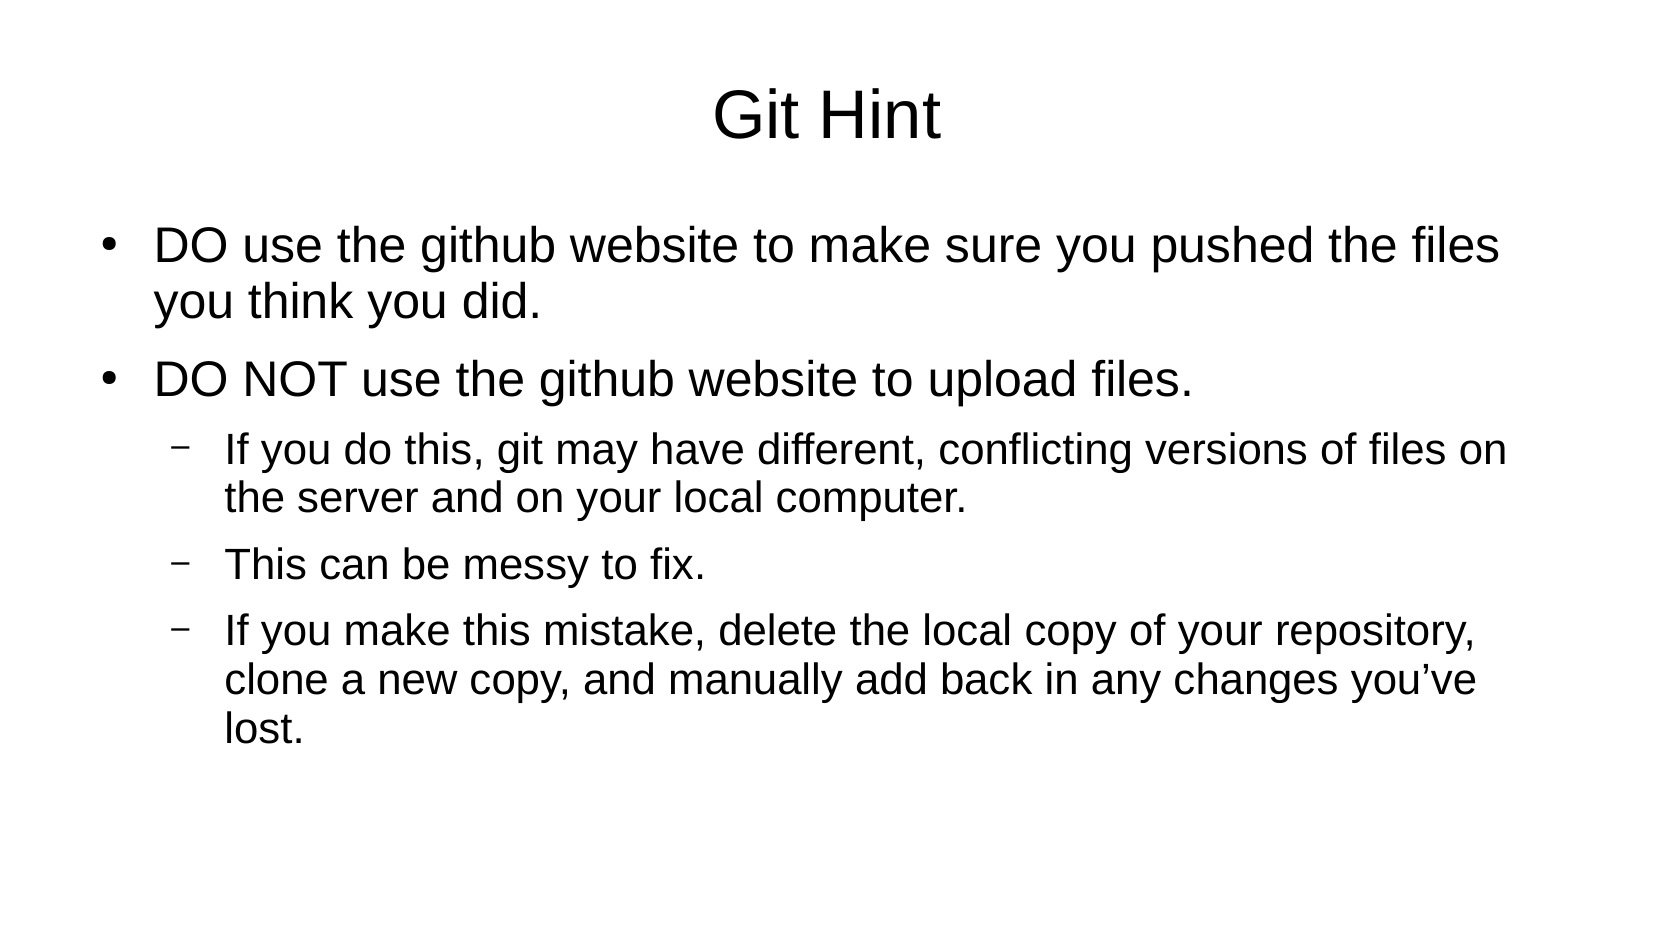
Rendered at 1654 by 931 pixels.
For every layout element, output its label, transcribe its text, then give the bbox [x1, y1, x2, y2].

list DO use the github website to make sure you pushed the files you think you did. DO NOT use the github website to upload files. If you do this, git may have different, conflicting versions of files on the server and on your local computer. This can be messy to fix. If you make this mistake, delete the local copy of your repository, clone a new copy, and manually add back in any changes you’ve lost. [82, 217, 1571, 758]
title Git Hint [82, 37, 1571, 193]
